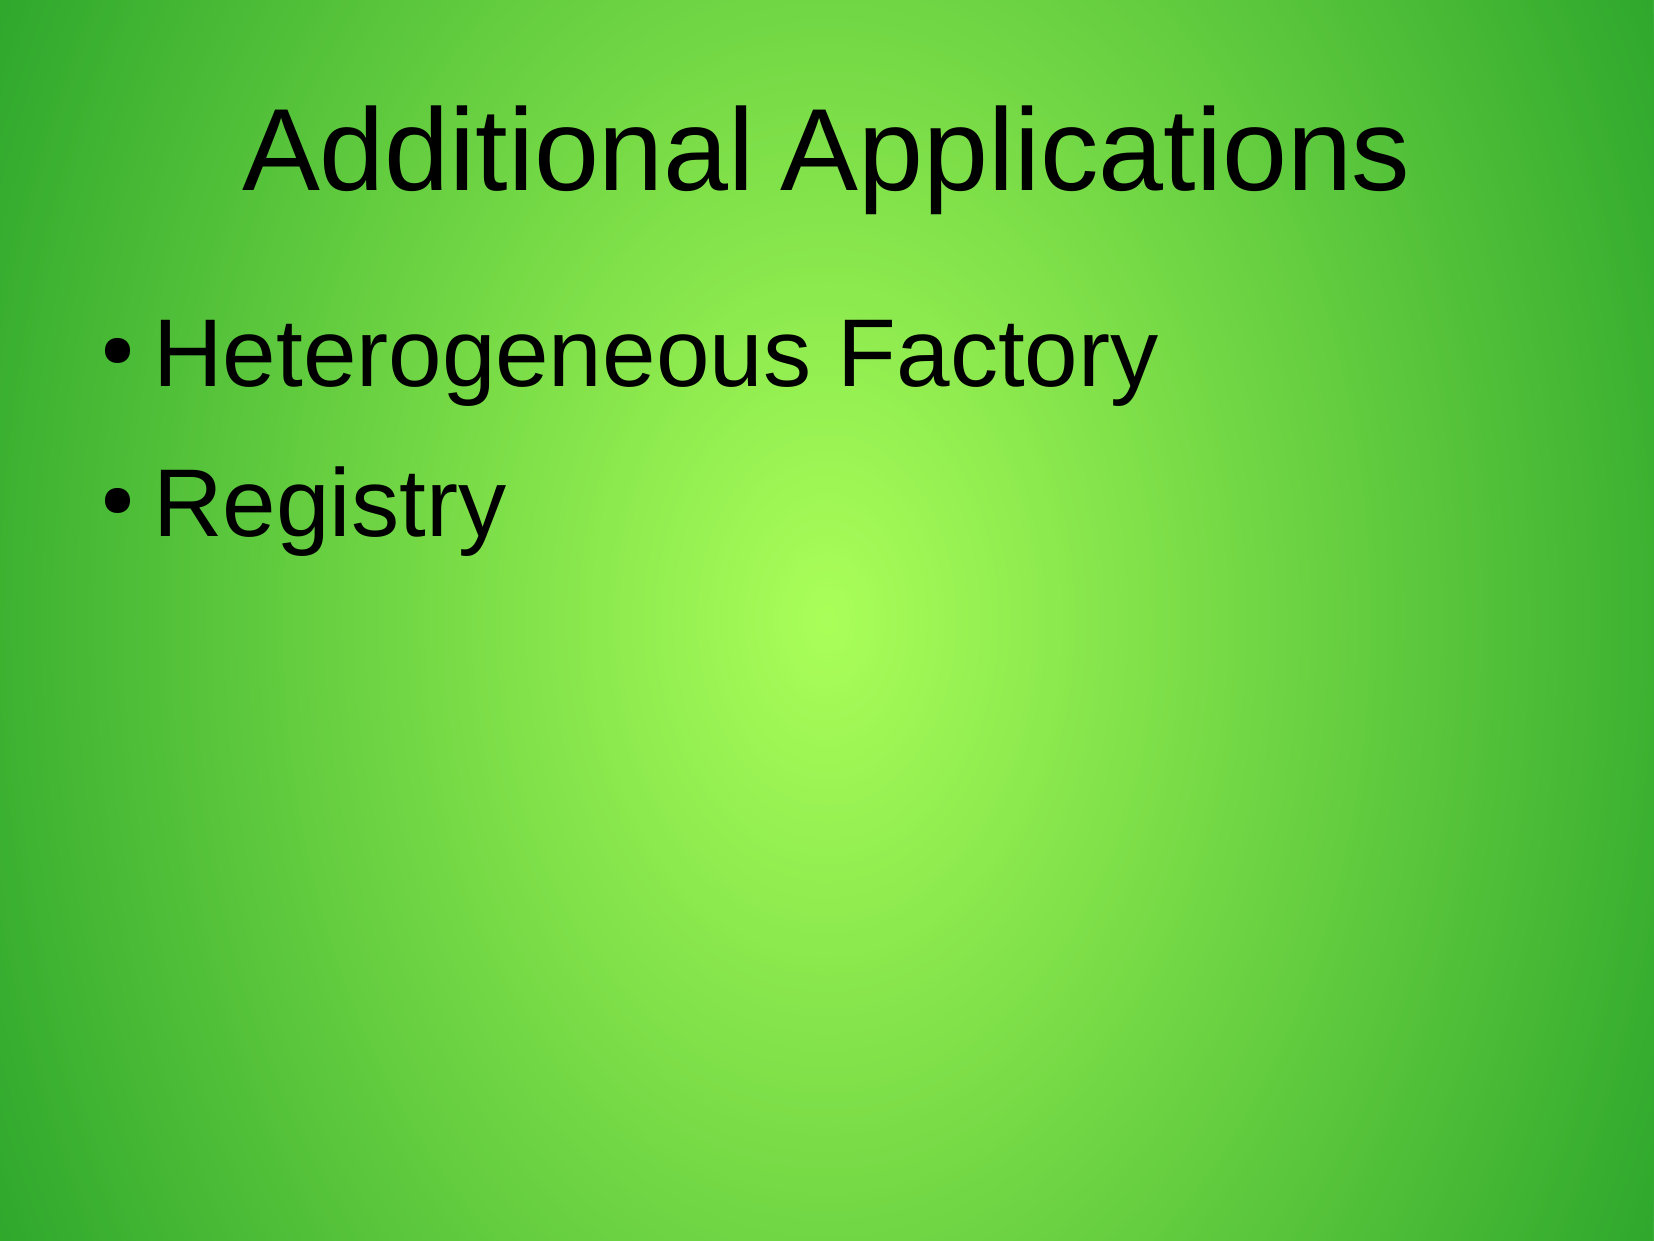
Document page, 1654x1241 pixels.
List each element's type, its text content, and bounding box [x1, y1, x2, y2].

list Heterogeneous Factory Registry [82, 299, 1571, 1019]
title Additional Applications [82, 47, 1571, 252]
